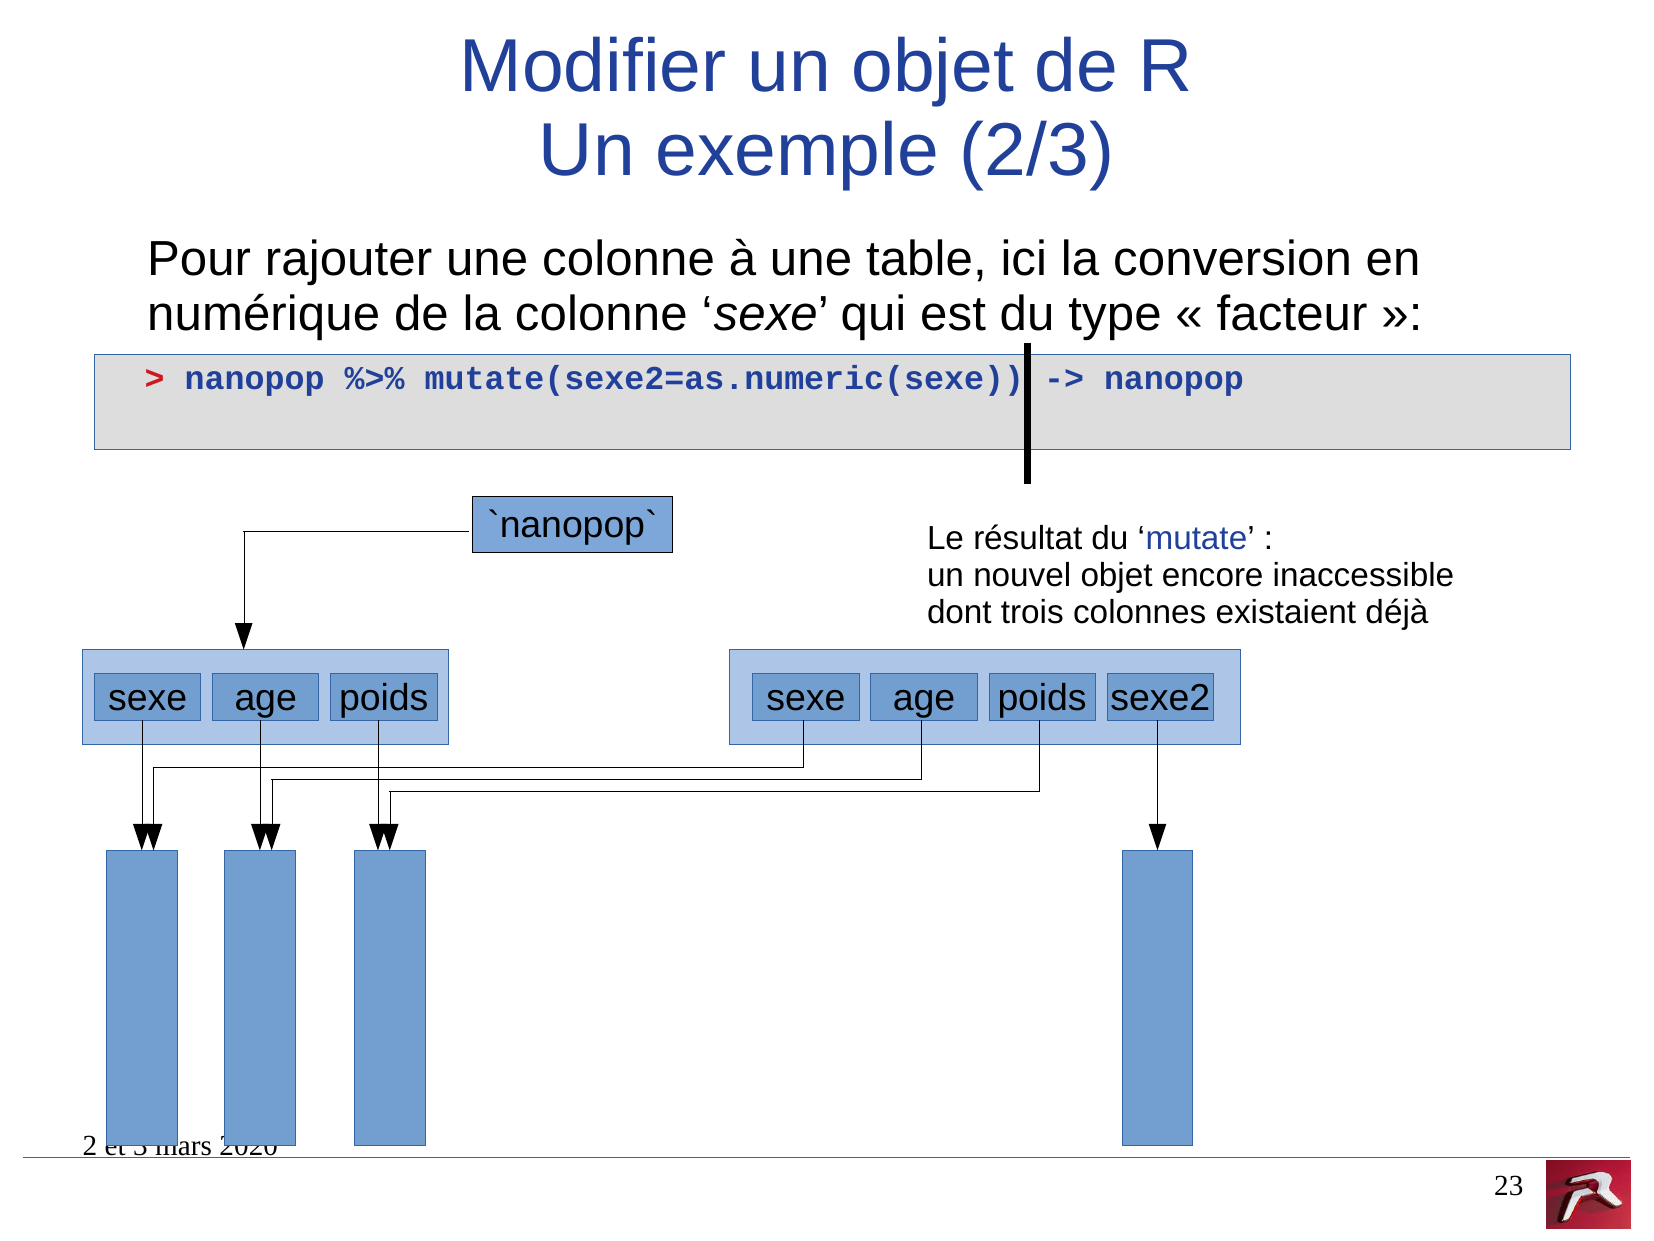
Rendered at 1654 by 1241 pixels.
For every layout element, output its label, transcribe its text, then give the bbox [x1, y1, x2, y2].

text_box sexe [94, 673, 201, 721]
text_box age [870, 673, 978, 721]
text_box sexe2 [1107, 673, 1214, 721]
text_box poids [330, 673, 438, 721]
text_box [82, 649, 449, 745]
text_box Le résultat du ‘mutate’ : un nouvel objet encore inaccessible dont trois colonnes existaient déjà [912, 511, 1471, 638]
text_box [729, 649, 1241, 745]
text_box `nanopop` [472, 496, 673, 553]
text_box poids [989, 673, 1096, 721]
text_box age [212, 673, 319, 721]
picture [1546, 1160, 1631, 1229]
list Pour rajouter une colonne à une table, ici la conversion en numérique de la colonne ‘sexe’ qui est du type « facteur »: [82, 231, 1571, 343]
text_box [1122, 850, 1193, 1146]
text_box > nanopop %>% mutate(sexe2=as.numeric(sexe)) -> nanopop [1031, 354, 1571, 450]
text_box sexe [752, 673, 860, 721]
title Modifier un objet de R Un exemple (2/3) [82, 23, 1571, 192]
text_box [224, 850, 296, 1146]
text_box [106, 850, 178, 1146]
text_box > nanopop %>% mutate(sexe2=as.numeric(sexe)) -> nanopop [94, 354, 1024, 450]
text_box [354, 850, 426, 1146]
